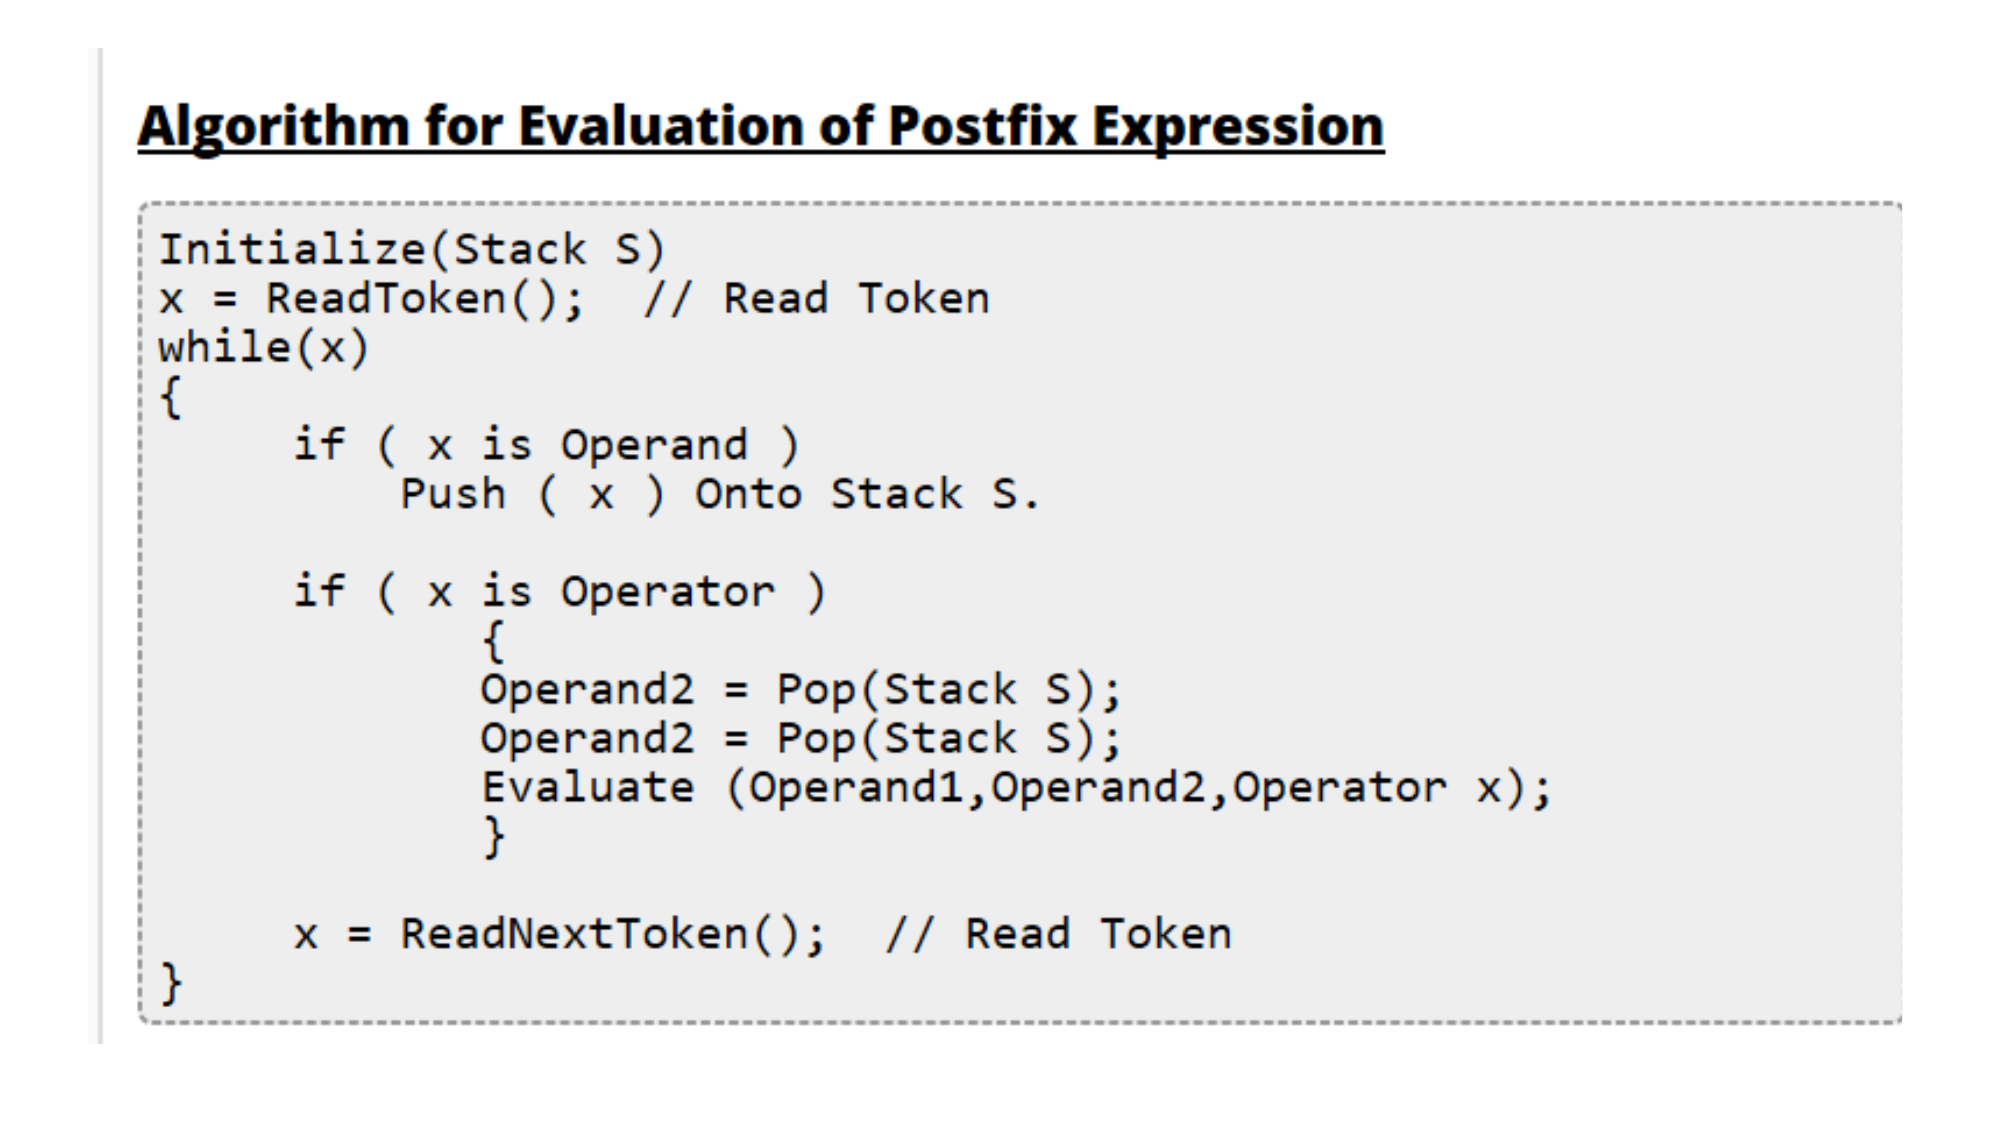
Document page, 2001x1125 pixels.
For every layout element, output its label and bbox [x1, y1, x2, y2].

picture [88, 48, 1903, 1044]
